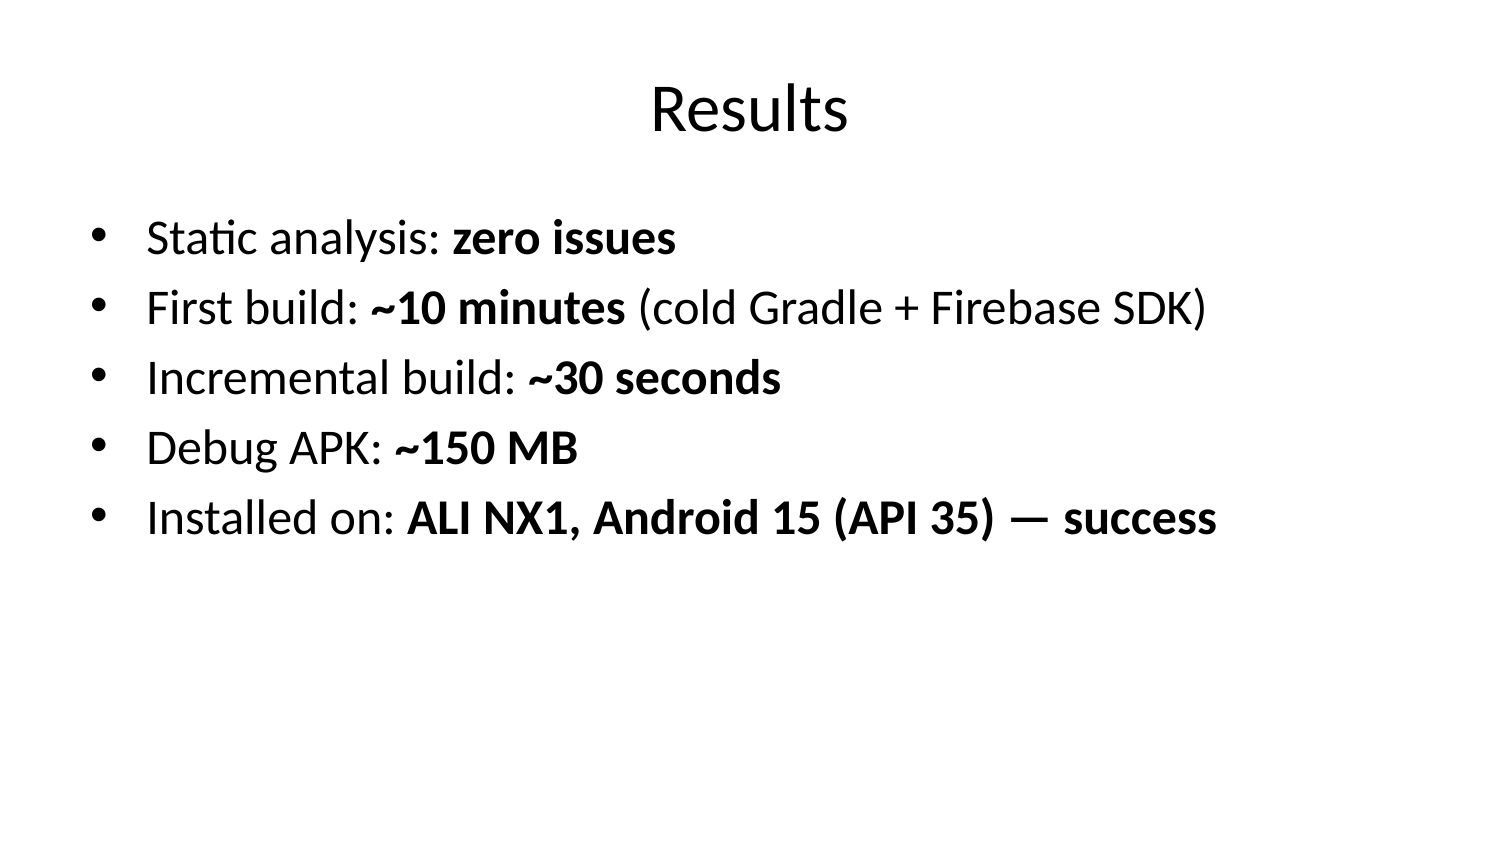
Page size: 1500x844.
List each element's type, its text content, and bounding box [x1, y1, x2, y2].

title Results [75, 33, 1425, 175]
list Static analysis: zero issues First build: ~10 minutes (cold Gradle + Firebase SDK) Incremental build: ~30 seconds Debug APK: ~150 MB Installed on: ALI NX1, Android 15 (API 35) — success [75, 196, 1425, 754]
